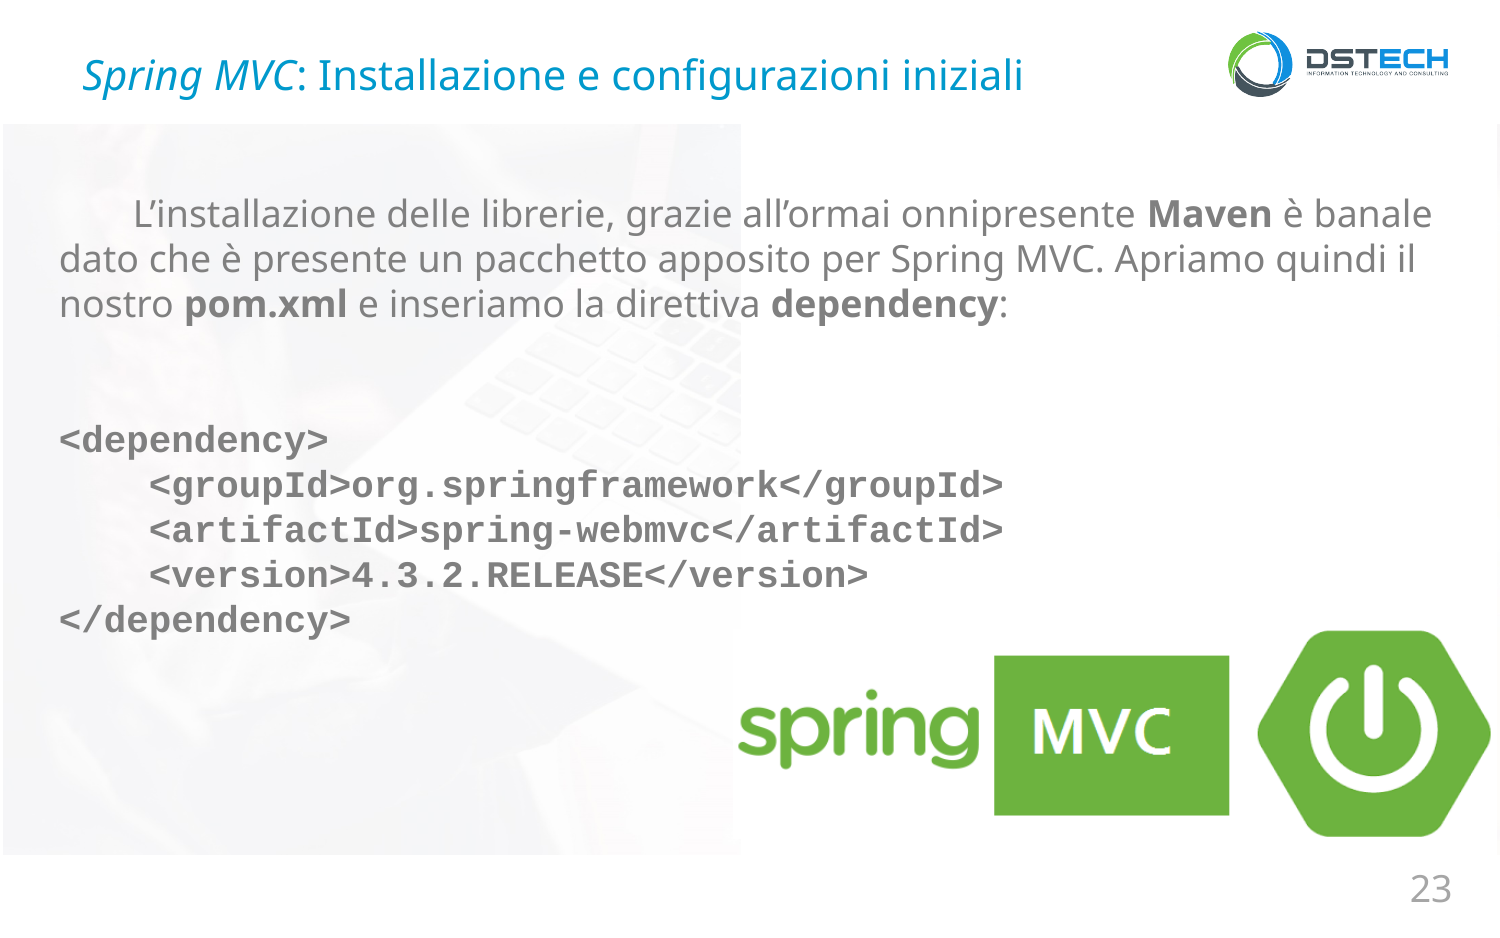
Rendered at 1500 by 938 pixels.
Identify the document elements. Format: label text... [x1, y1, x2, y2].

text_box [741, 124, 1497, 869]
picture [3, 124, 741, 855]
text_box L’installazione delle librerie, grazie all’ormai onnipresente Maven è banale dato che è presente un pacchetto apposito per Spring MVC. Apriamo quindi il nostro pom.xml e inseriamo la direttiva dependency: <dependency> <groupId>org.springframework</groupId> <artifactId>spring-webmvc</artifactId> <version>4.3.2.RELEASE</version> </dependency> [59, 145, 1453, 871]
picture [1228, 31, 1448, 97]
text_box 23 [1381, 864, 1460, 910]
text_box Spring MVC: Installazione e configurazioni iniziali [67, 41, 1034, 107]
picture [733, 629, 1495, 839]
